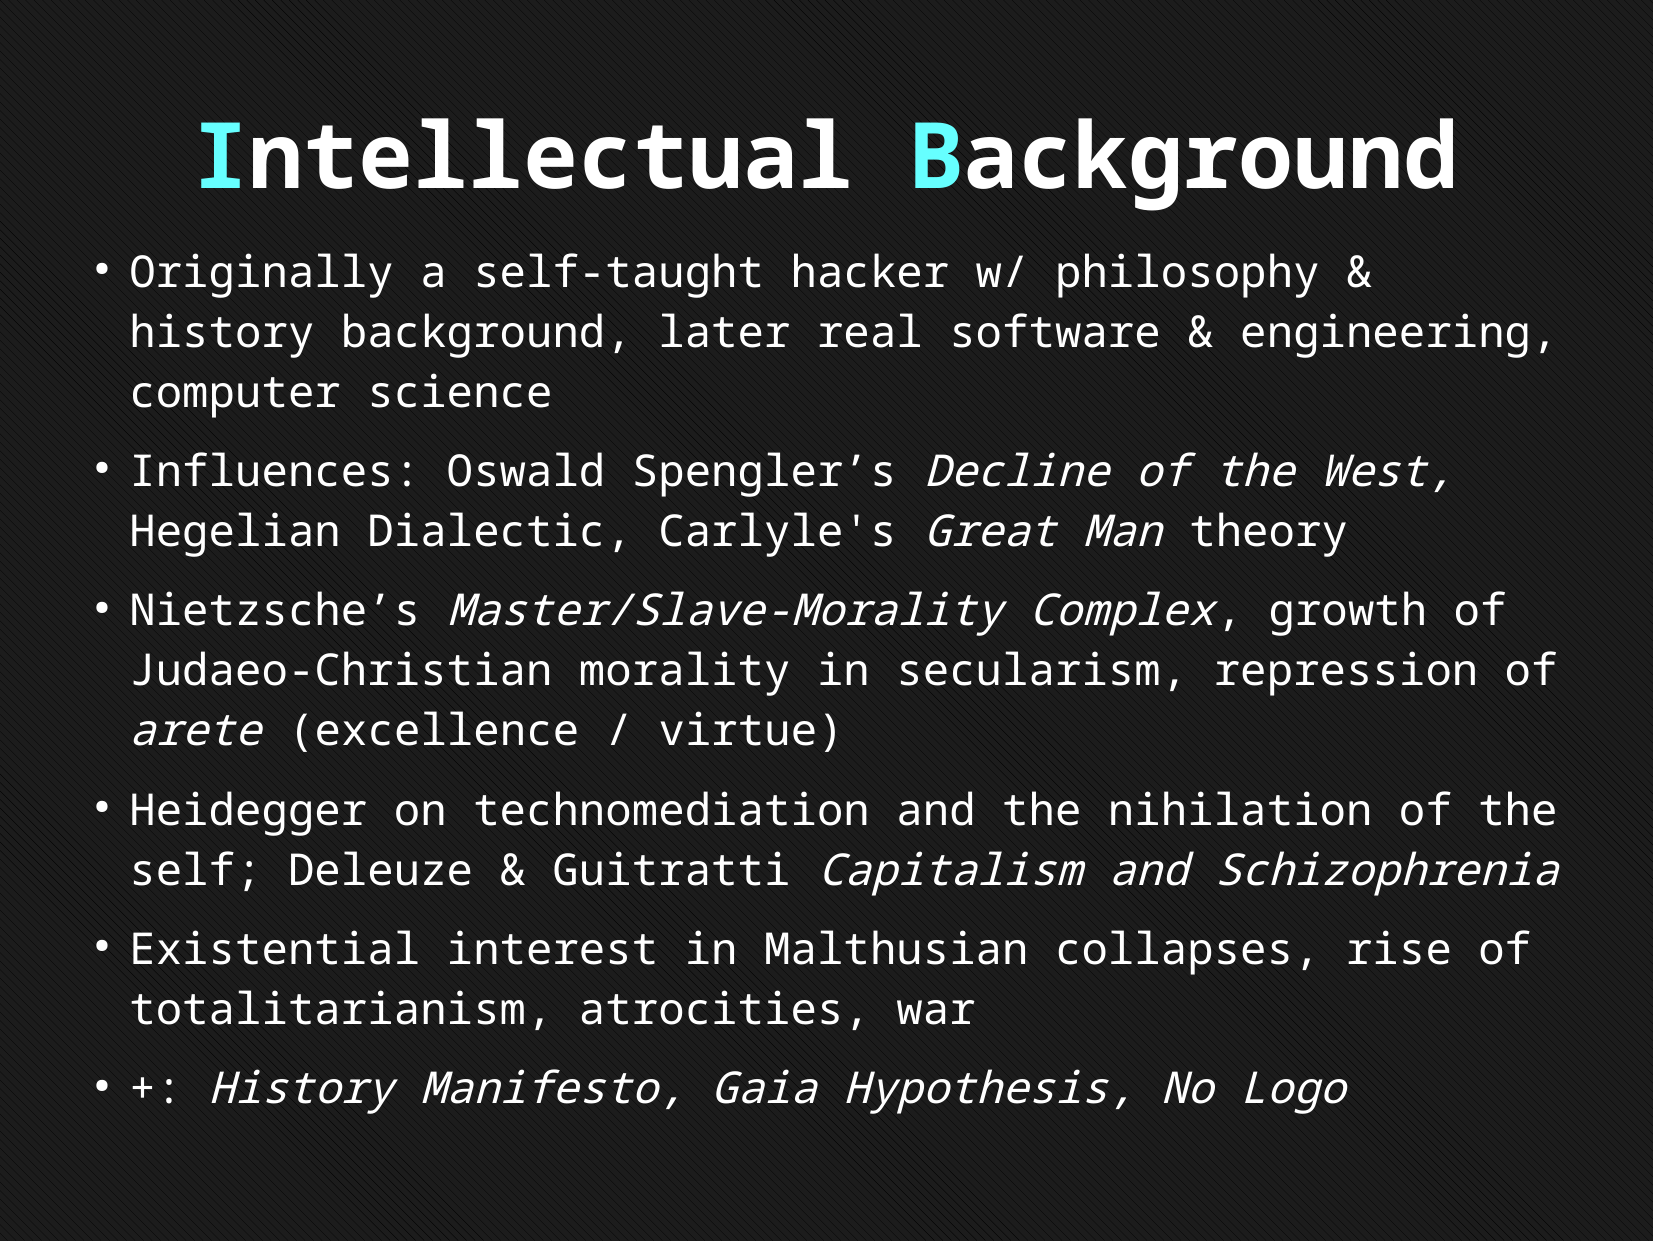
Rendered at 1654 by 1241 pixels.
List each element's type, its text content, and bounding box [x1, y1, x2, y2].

list Originally a self-taught hacker w/ philosophy & history background, later real software & engineering, computer science Influences: Oswald Spengler’s Decline of the West, Hegelian Dialectic, Carlyle's Great Man theory Nietzsche’s Master/Slave-Morality Complex, growth of Judaeo-Christian morality in secularism, repression of arete (excellence / virtue) Heidegger on technomediation and the nihilation of the self; Deleuze & Guitratti Capitalism and Schizophrenia Existential interest in Malthusian collapses, rise of totalitarianism, atrocities, war +: History Manifesto, Gaia Hypothesis, No Logo [82, 240, 1571, 1171]
title Intellectual Background [82, 49, 1571, 240]
